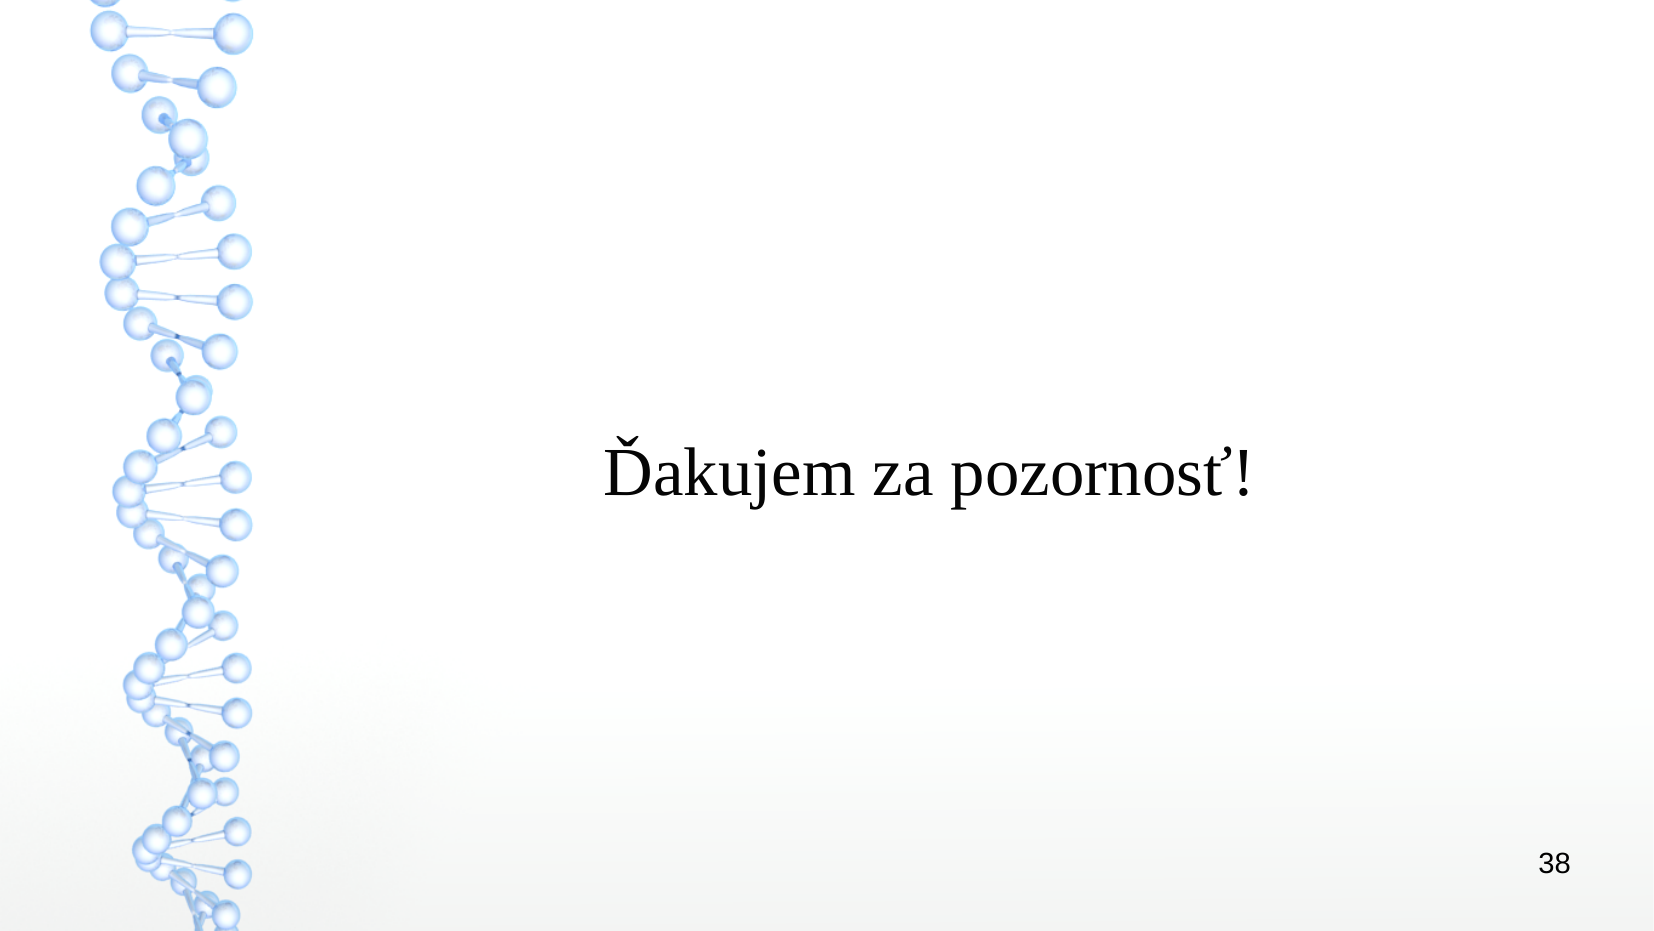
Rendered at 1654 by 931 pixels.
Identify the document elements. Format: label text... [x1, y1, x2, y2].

title Ďakujem za pozornosť! [265, 395, 1595, 550]
picture [0, 0, 1654, 931]
